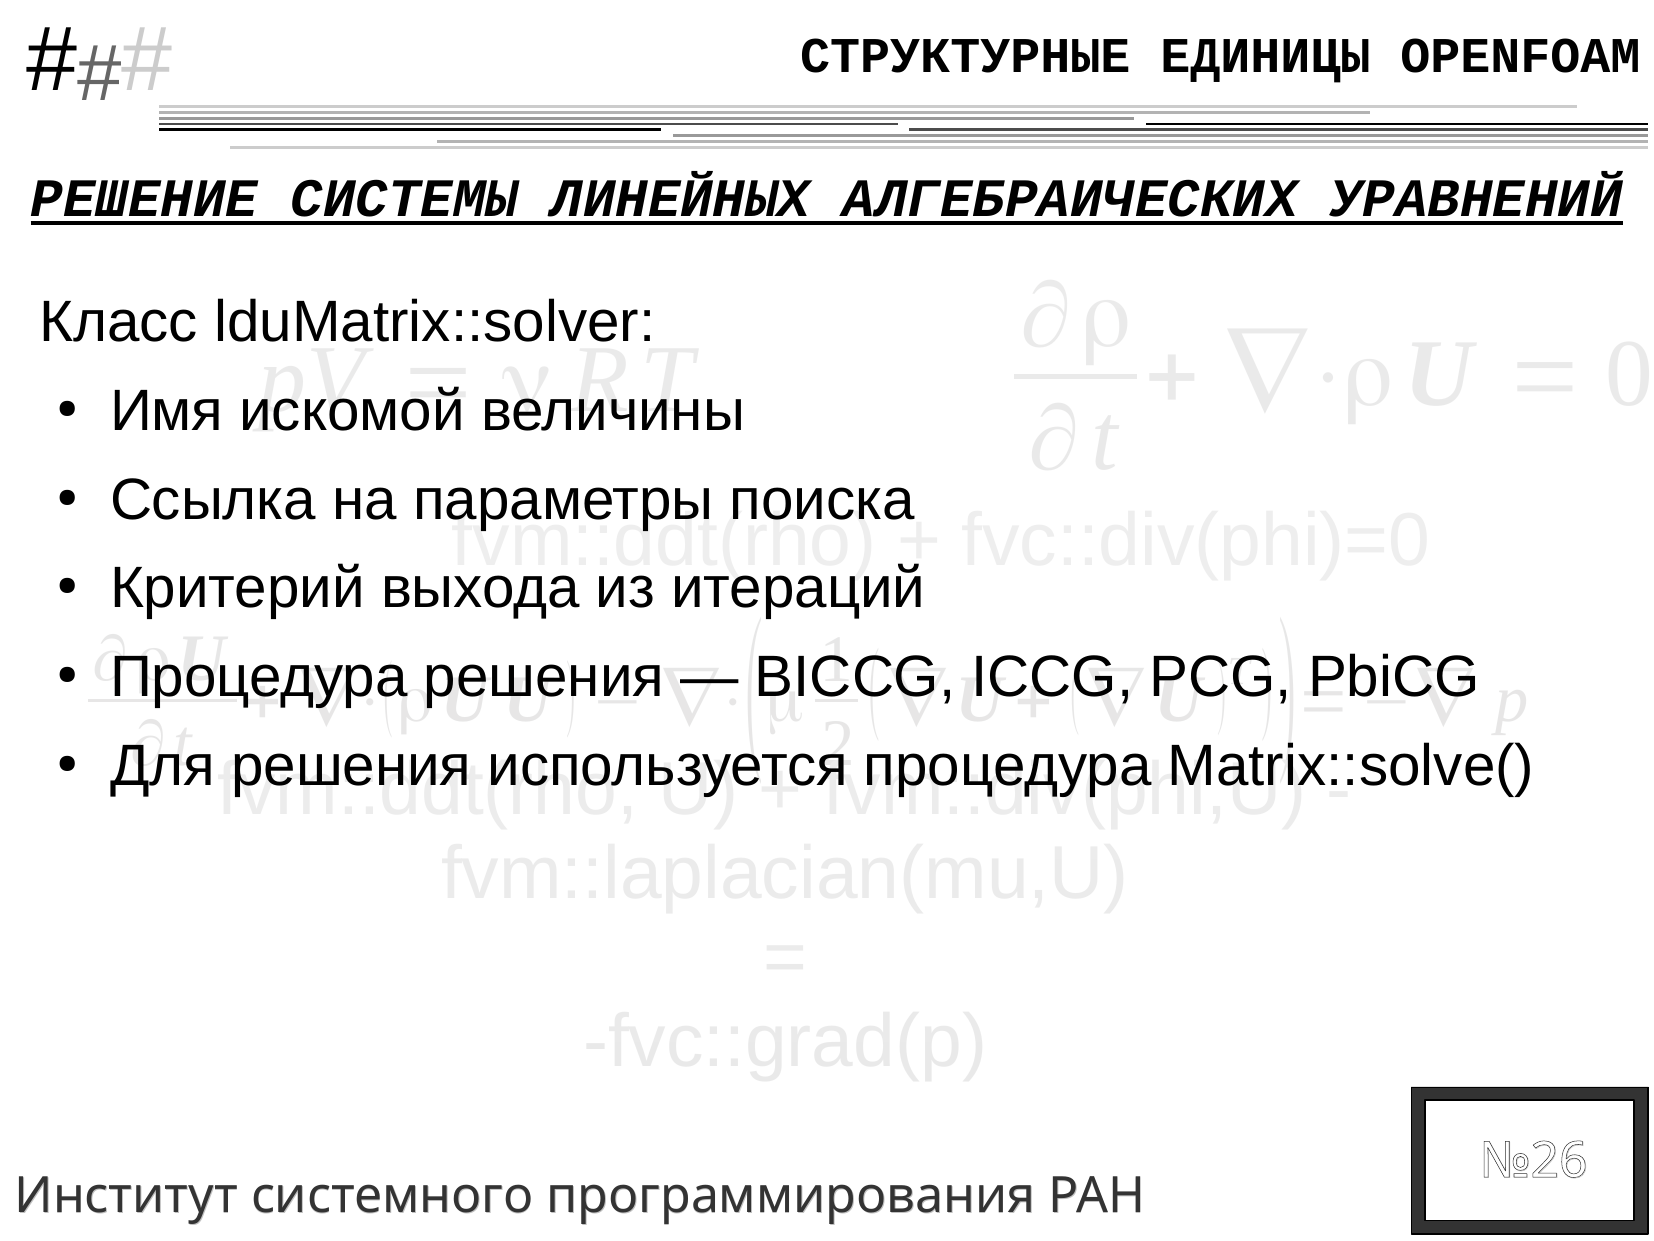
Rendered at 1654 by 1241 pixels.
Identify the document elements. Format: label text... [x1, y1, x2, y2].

title РЕШЕНИЕ СИСТЕМЫ ЛИНЕЙНЫХ АЛГЕБРАИЧЕСКИХ УРАВНЕНИЙ [0, 147, 1654, 257]
text_box Класс lduMatrix::solver: Имя искомой величины Ссылка на параметры поиска Критерий выхода из итераций Процедура решения — BICCG, ICCG, PCG, PbiCG Для решения используется процедура Matrix::solve() [39, 289, 1595, 798]
